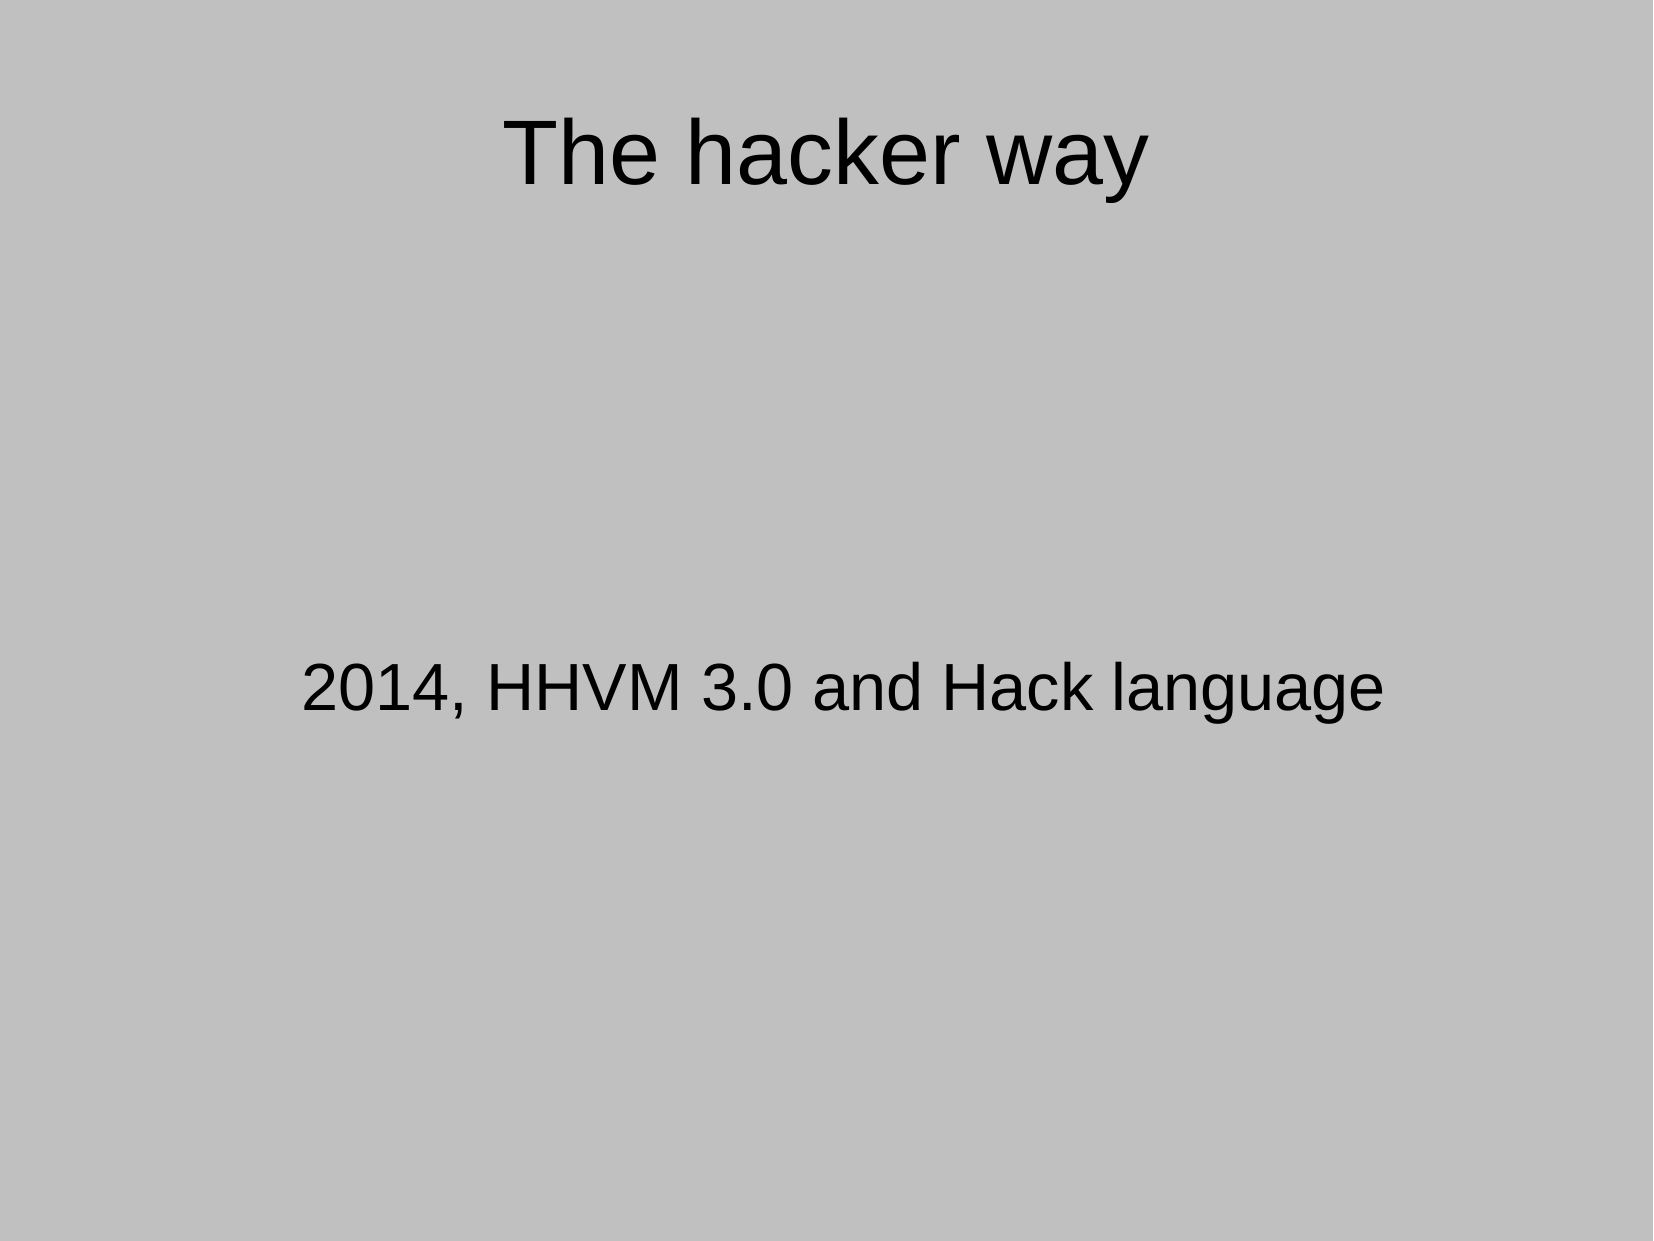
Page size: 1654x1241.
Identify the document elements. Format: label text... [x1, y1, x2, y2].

subtitle 2014, HHVM 3.0 and Hack language [82, 290, 1571, 1010]
title The hacker way [82, 49, 1571, 257]
